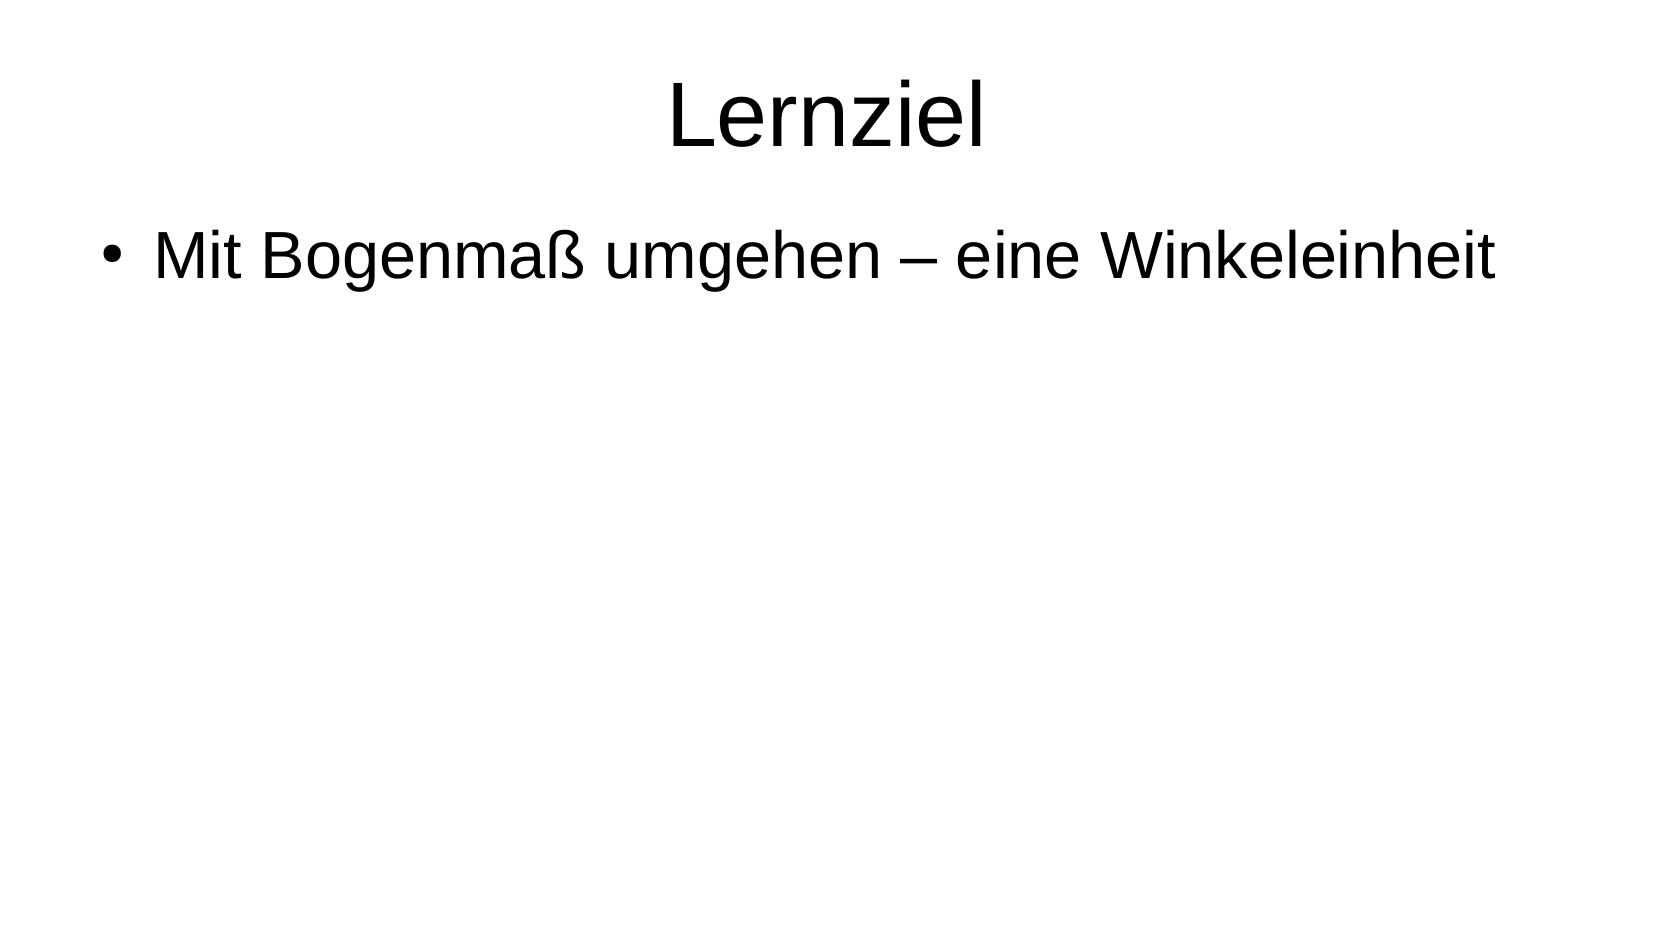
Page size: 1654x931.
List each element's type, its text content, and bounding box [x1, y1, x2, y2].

title Lernziel [82, 37, 1571, 193]
list Mit Bogenmaß umgehen – eine Winkeleinheit [82, 217, 1571, 758]
